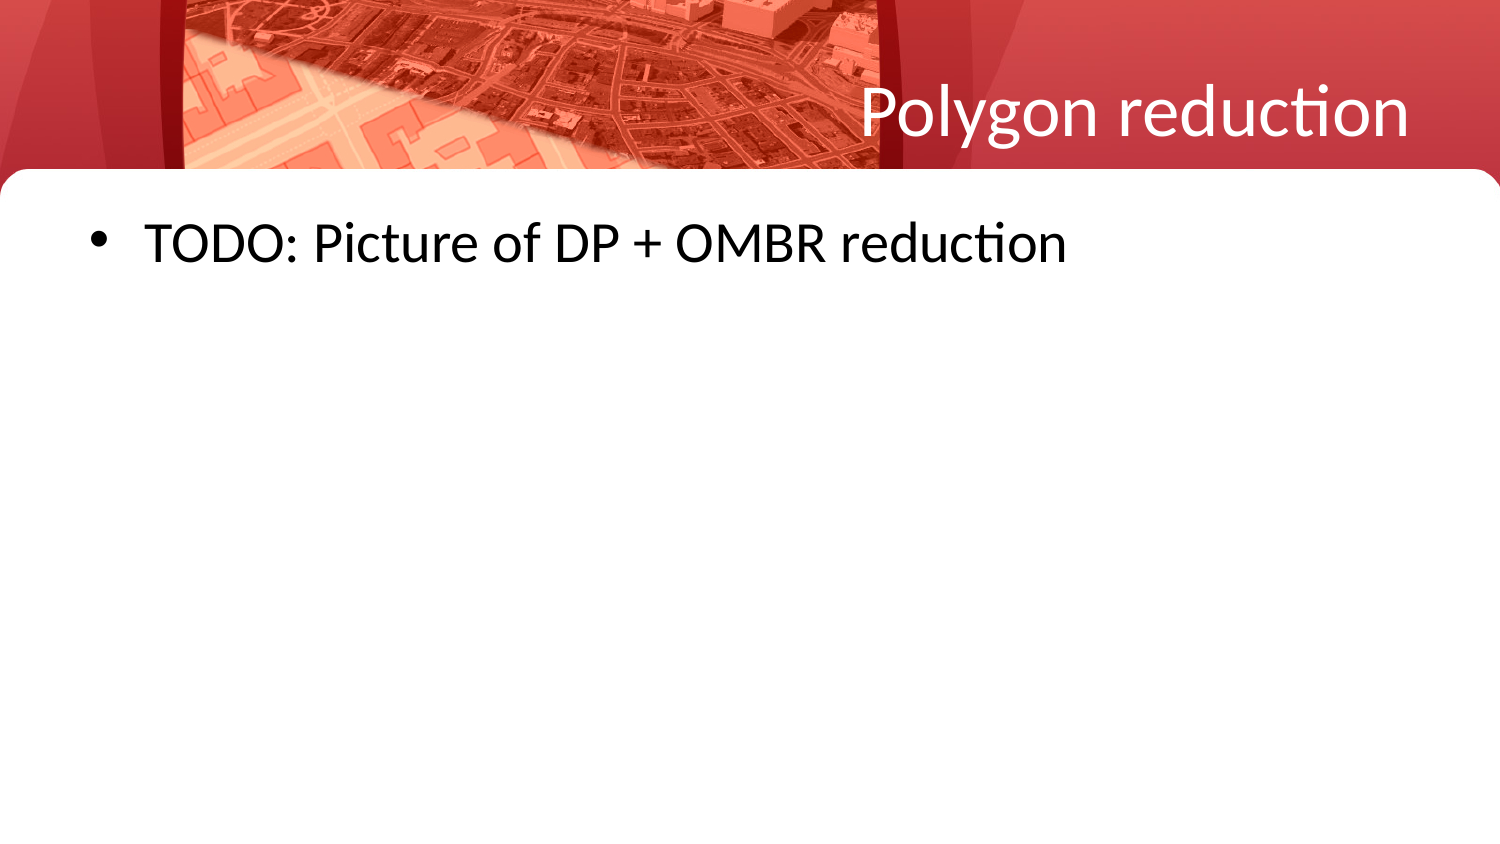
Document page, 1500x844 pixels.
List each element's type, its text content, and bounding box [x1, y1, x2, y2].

title Polygon reduction [73, 44, 1427, 170]
picture [0, 0, 1500, 844]
list TODO: Picture of DP + OMBR reduction [73, 196, 1427, 798]
